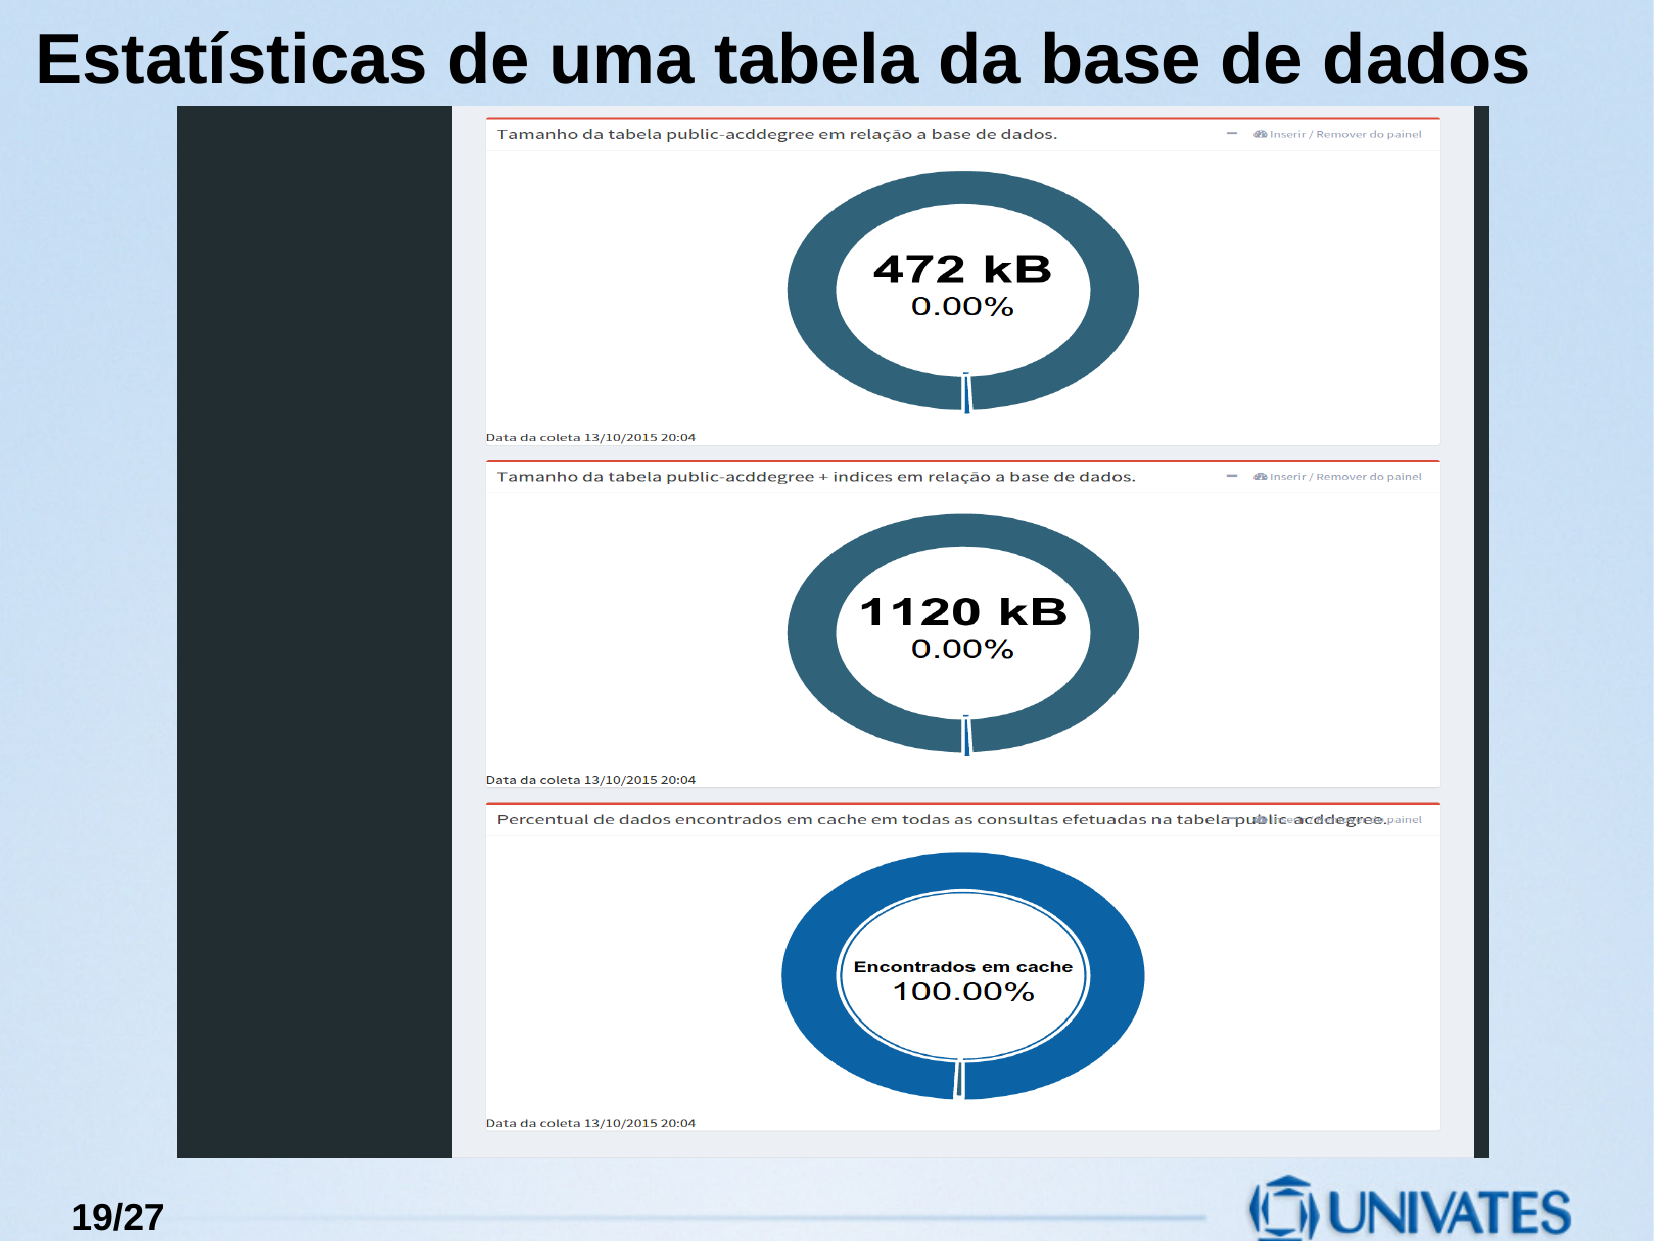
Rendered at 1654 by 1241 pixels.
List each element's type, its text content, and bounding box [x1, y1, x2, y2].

picture [177, 119, 1489, 1158]
title Estatísticas de uma tabela da base de dados [35, 5, 1642, 119]
